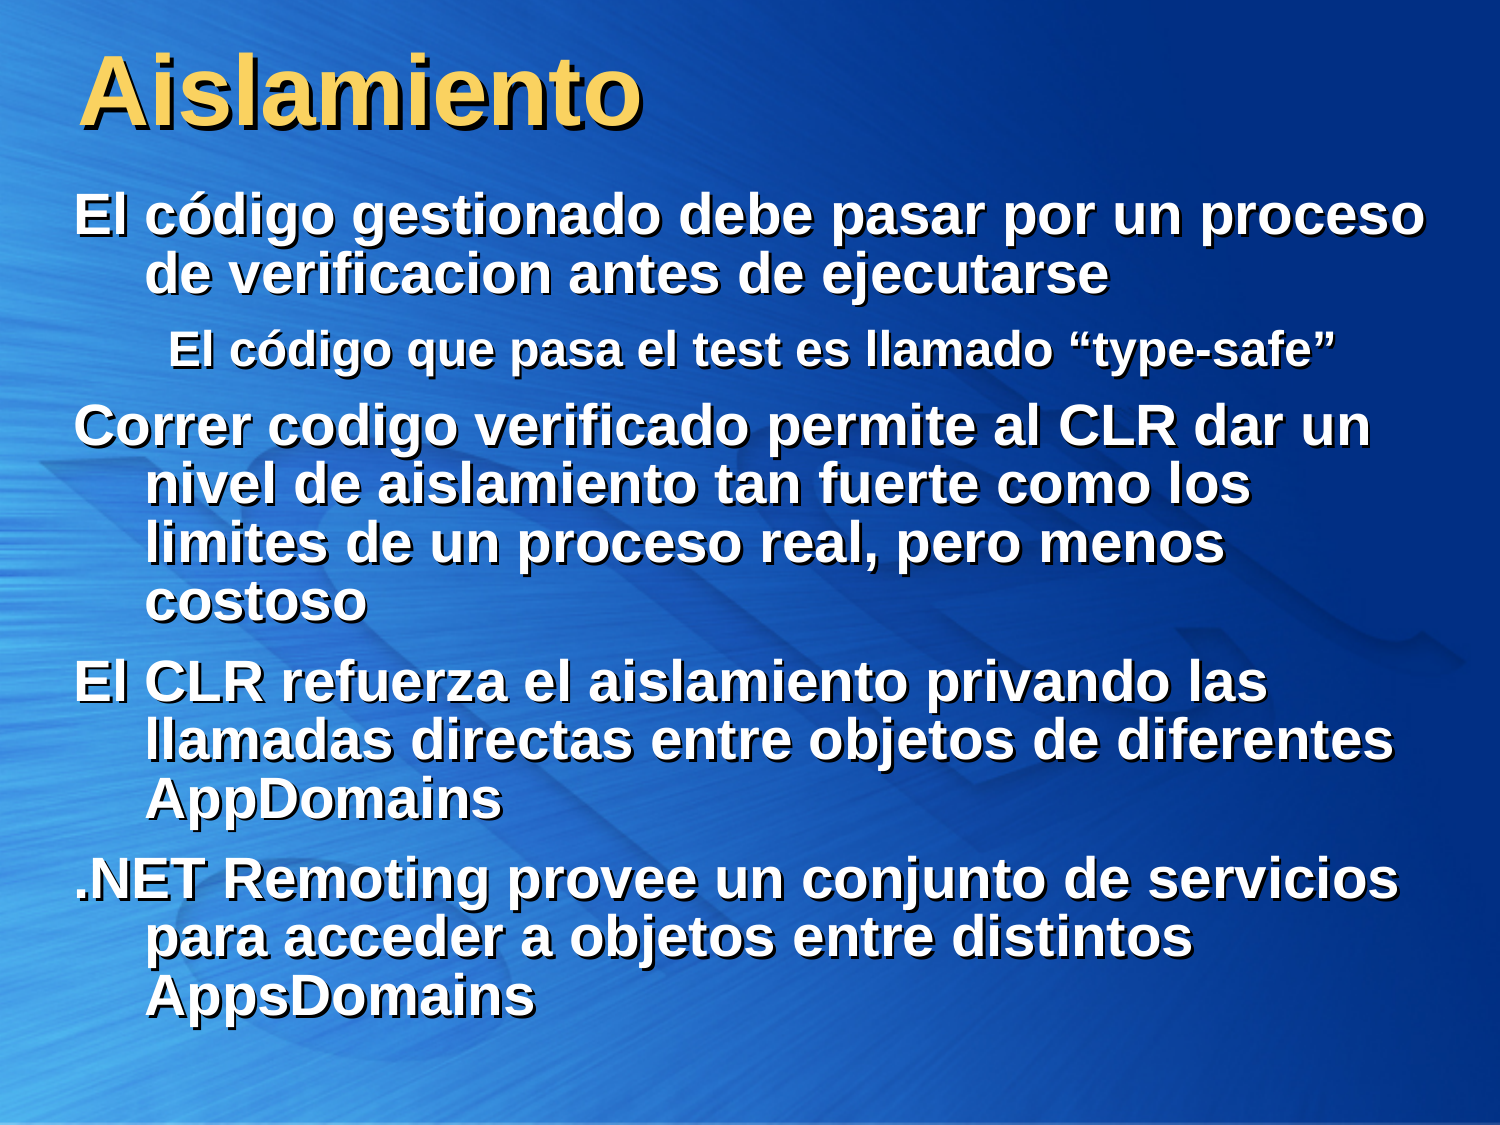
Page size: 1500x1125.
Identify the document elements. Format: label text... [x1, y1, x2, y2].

list El código gestionado debe pasar por un proceso de verificacion antes de ejecutarse El código que pasa el test es llamado “type-safe” Correr codigo verificado permite al CLR dar un nivel de aislamiento tan fuerte como los limites de un proceso real, pero menos costoso El CLR refuerza el aislamiento privando las llamadas directas entre objetos de diferentes AppDomains .NET Remoting provee un conjunto de servicios para acceder a objetos entre distintos AppsDomains [59, 180, 1467, 1042]
picture [0, 0, 1500, 1125]
title Aislamiento [62, 37, 1469, 165]
